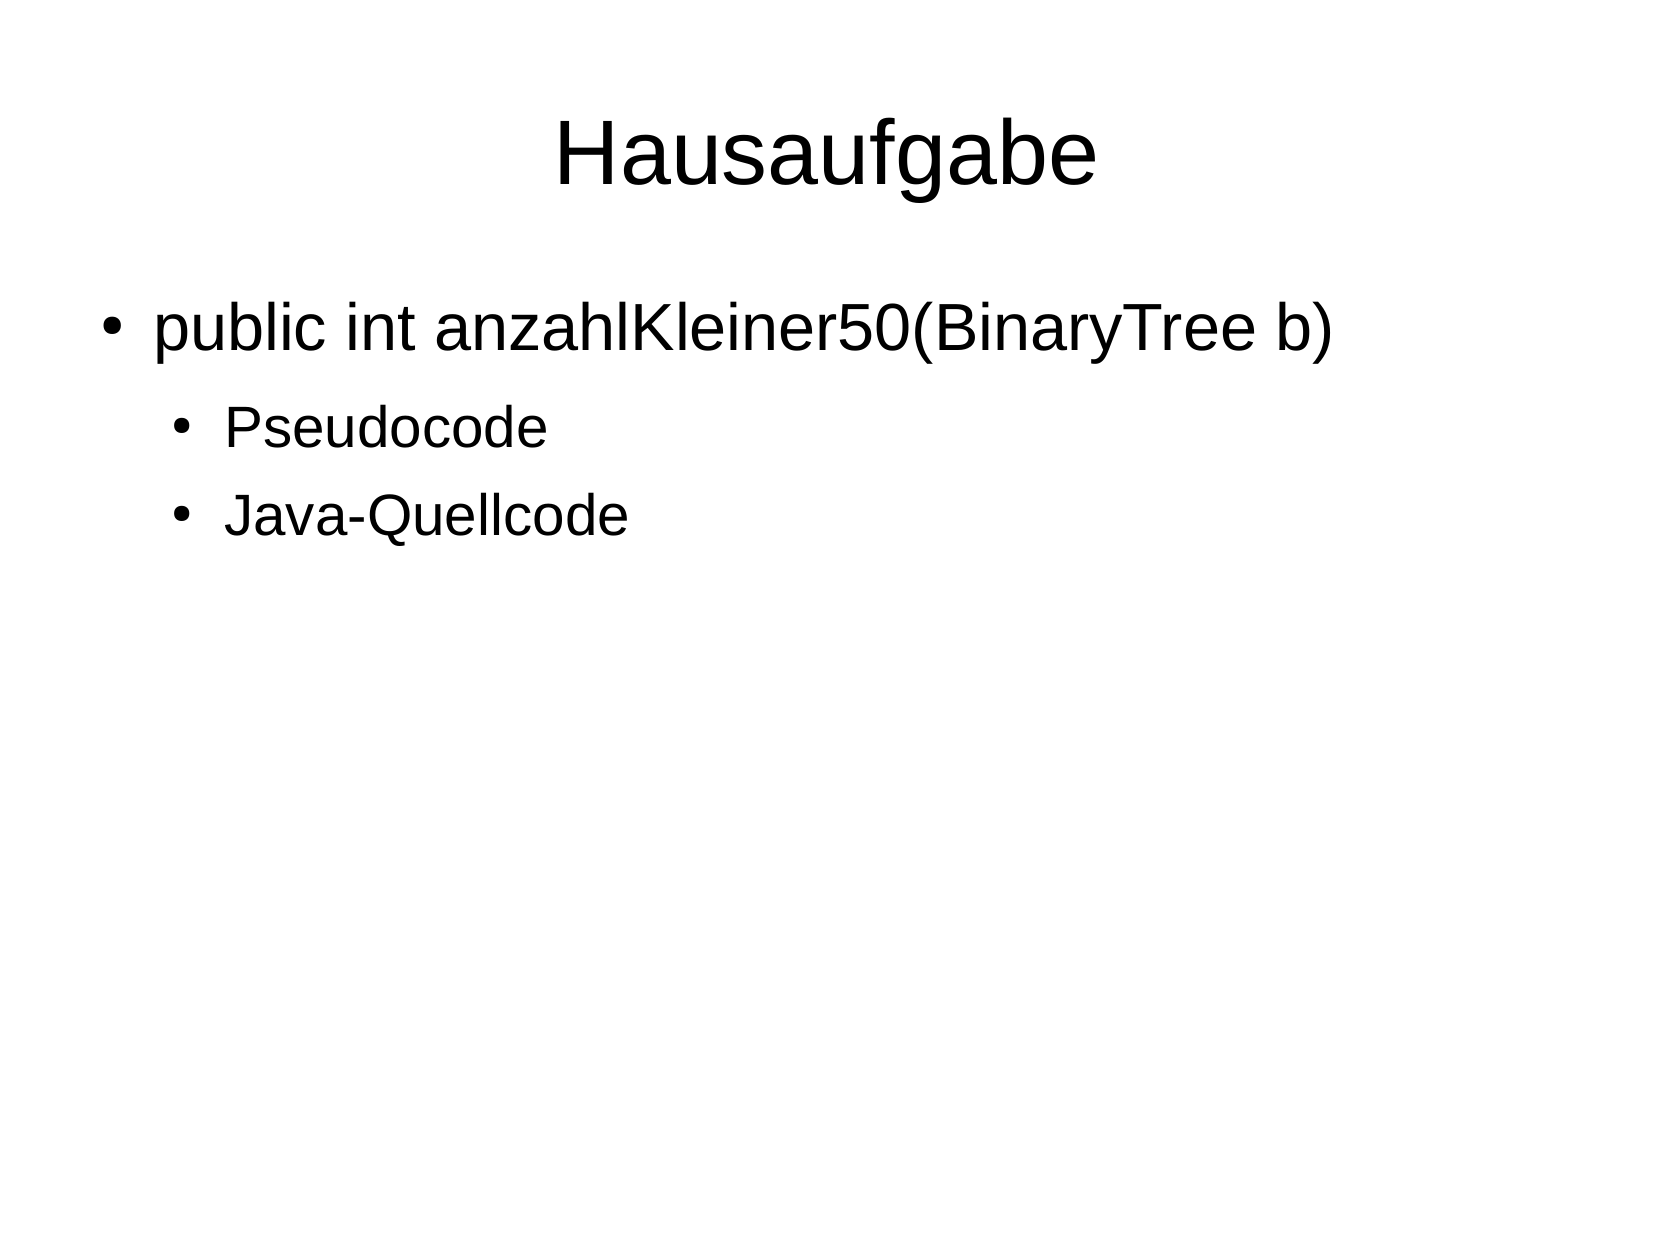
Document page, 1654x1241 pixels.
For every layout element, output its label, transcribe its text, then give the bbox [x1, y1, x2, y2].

list public int anzahlKleiner50(BinaryTree b) Pseudocode Java-Quellcode [82, 290, 1571, 1094]
title Hausaufgabe [82, 56, 1571, 250]
